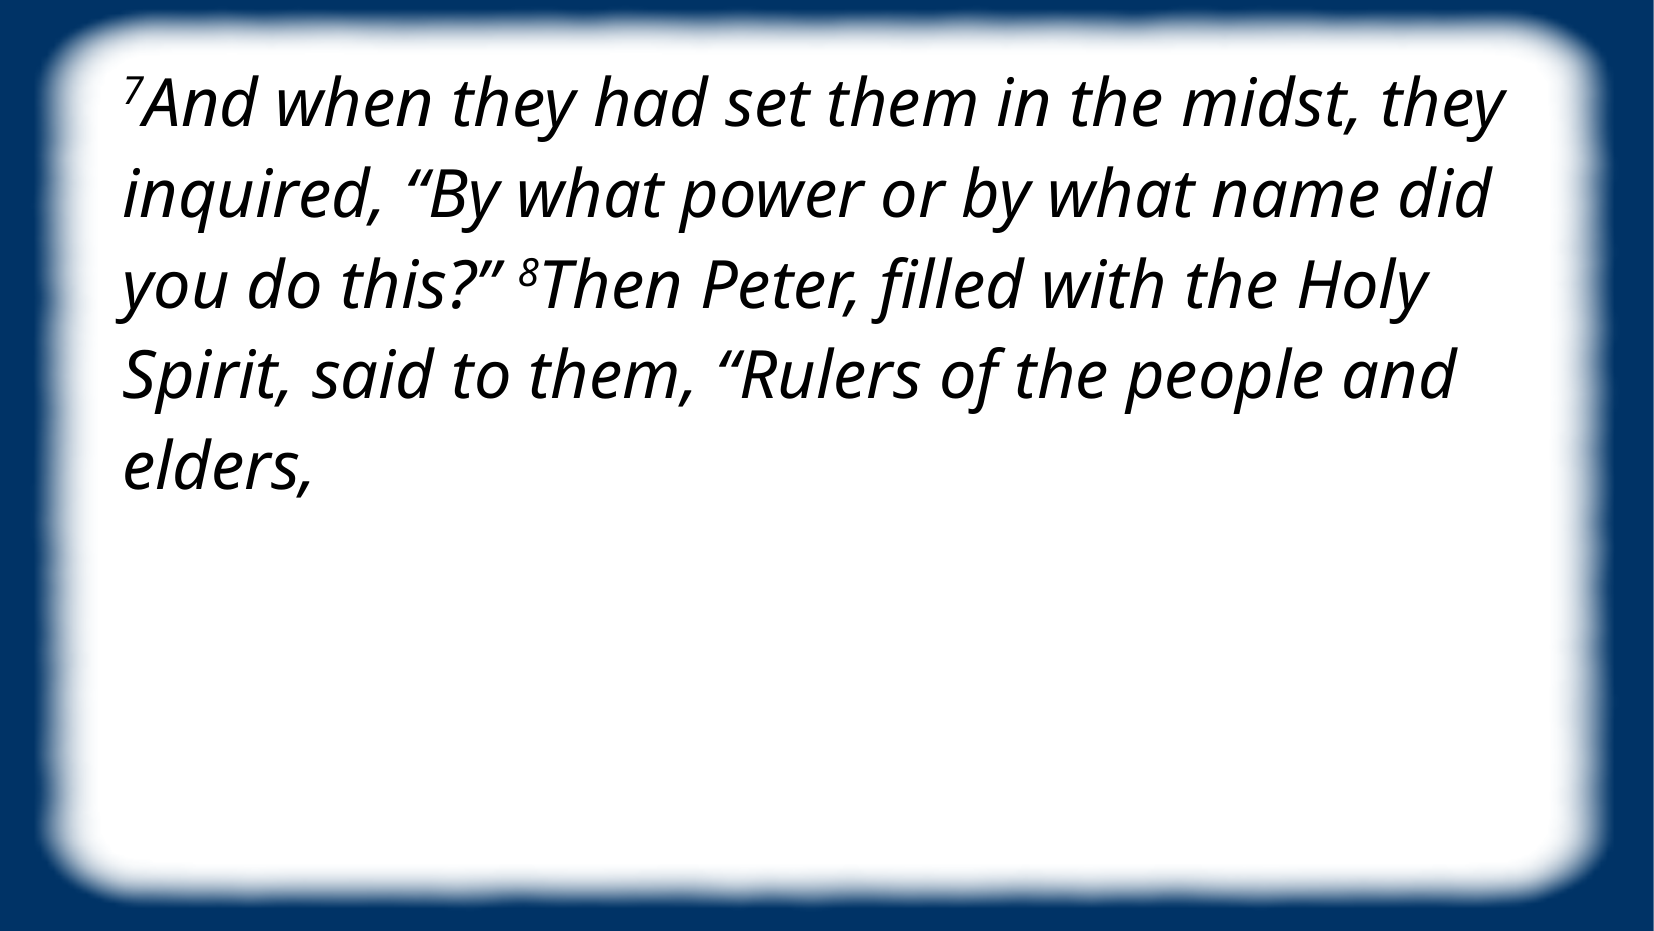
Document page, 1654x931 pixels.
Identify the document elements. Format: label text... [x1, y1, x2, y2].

text_box 7And when they had set them in the midst, they inquired, “By what power or by what name did you do this?” 8Then Peter, filled with the Holy Spirit, said to them, “Rulers of the people and elders, [107, 47, 1563, 513]
picture [0, 0, 1654, 931]
